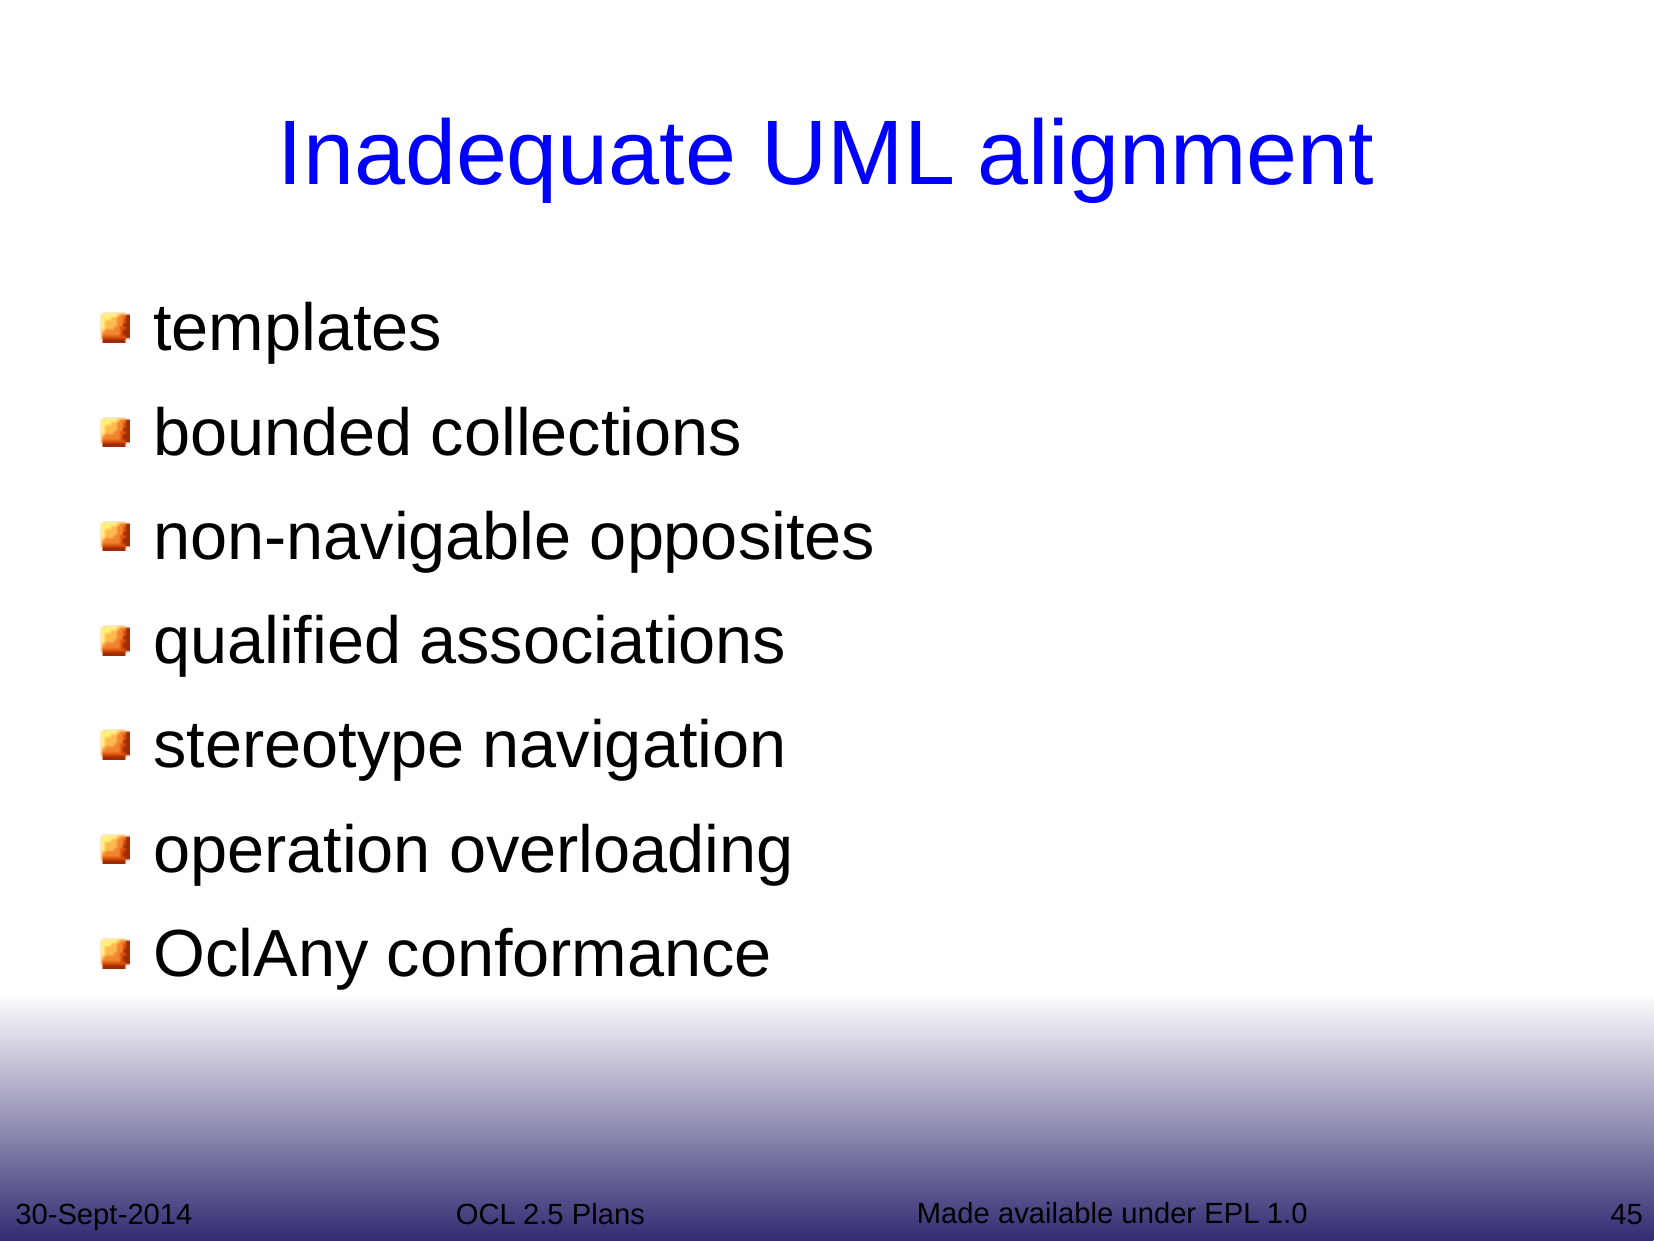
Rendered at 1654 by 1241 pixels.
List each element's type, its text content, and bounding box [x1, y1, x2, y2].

title Inadequate UML alignment [82, 49, 1571, 257]
list templates bounded collections non-navigable opposites qualified associations stereotype navigation operation overloading OclAny conformance [82, 290, 1571, 1109]
